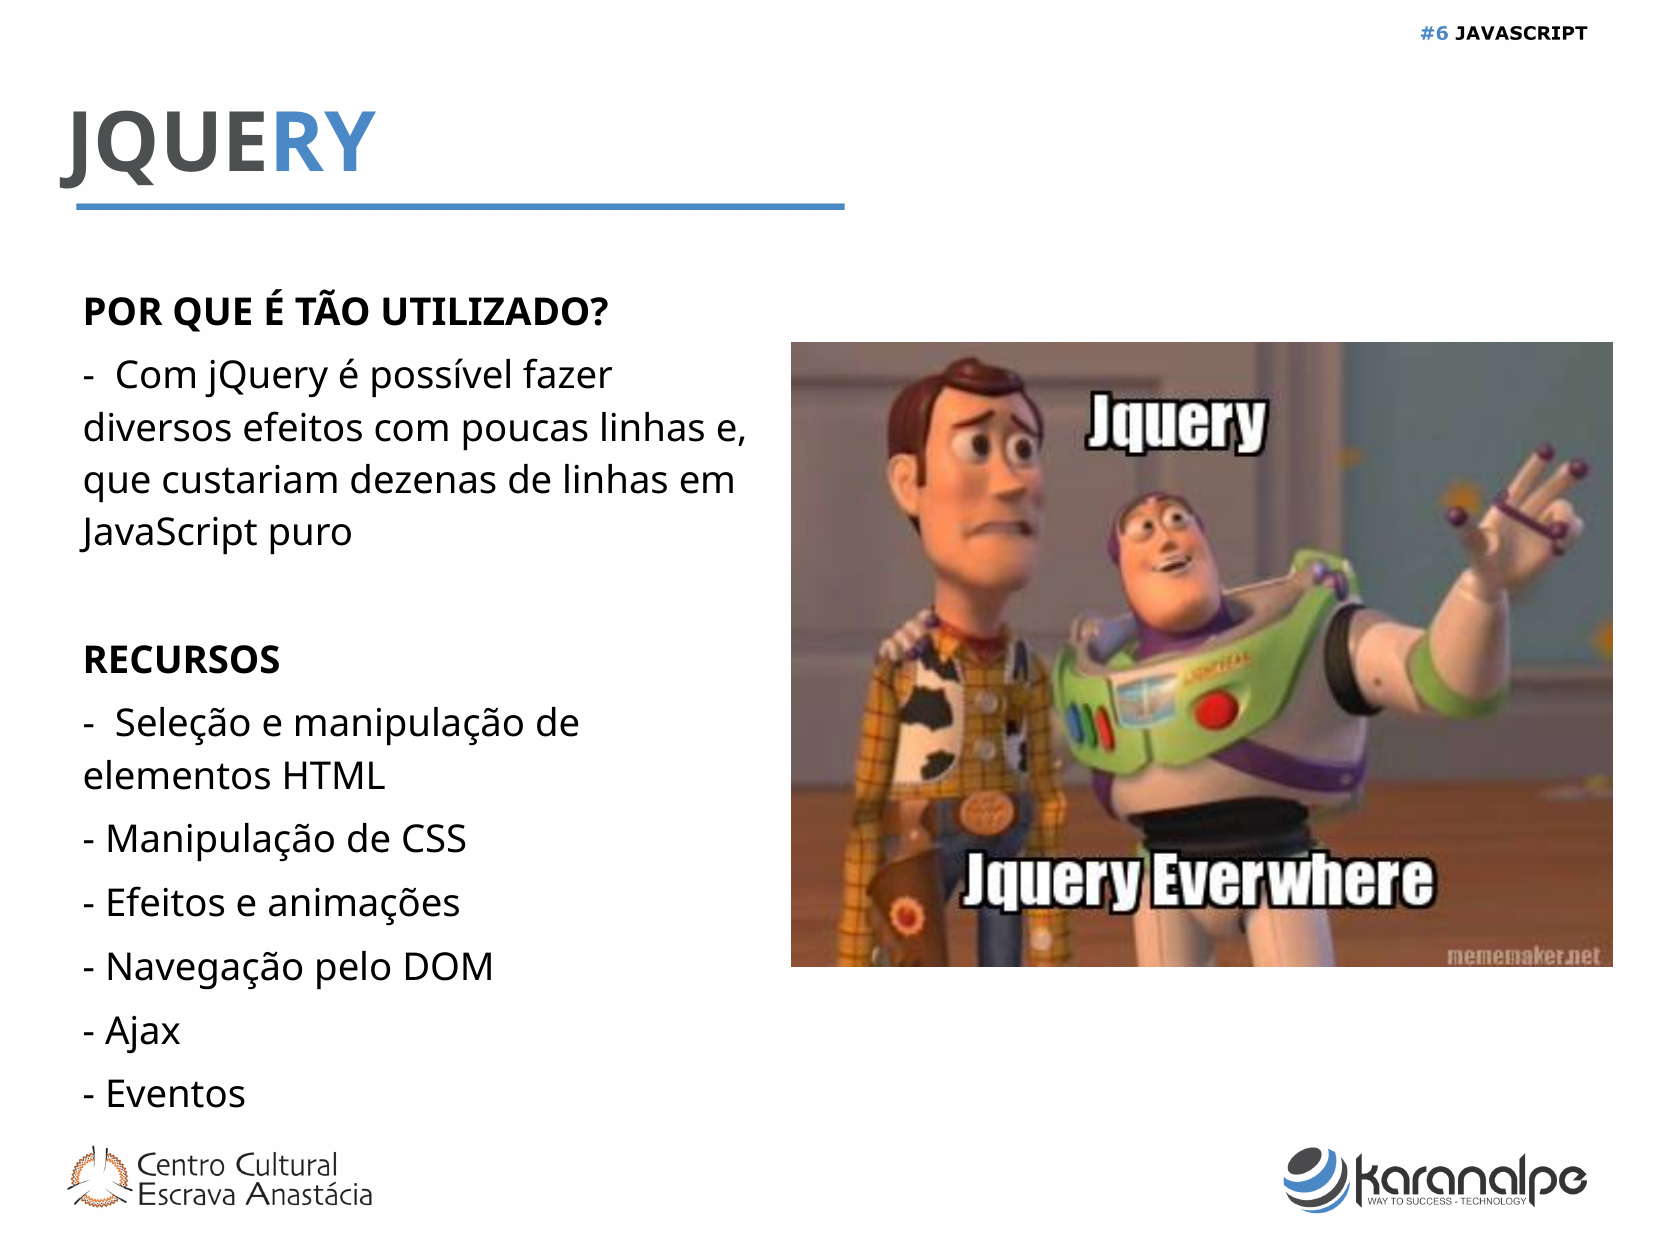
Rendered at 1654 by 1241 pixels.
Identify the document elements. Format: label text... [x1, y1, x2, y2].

picture [0, 0, 1654, 1241]
list POR QUE É TÃO UTILIZADO? - Com jQuery é possível fazer diversos efeitos com poucas linhas e, que custariam dezenas de linhas em JavaScript puro RECURSOS - Seleção e manipulação de elementos HTML - Manipulação de CSS - Efeitos e animações - Navegação pelo DOM - Ajax - Eventos [82, 284, 768, 1123]
title JQUERY [66, 35, 1555, 243]
